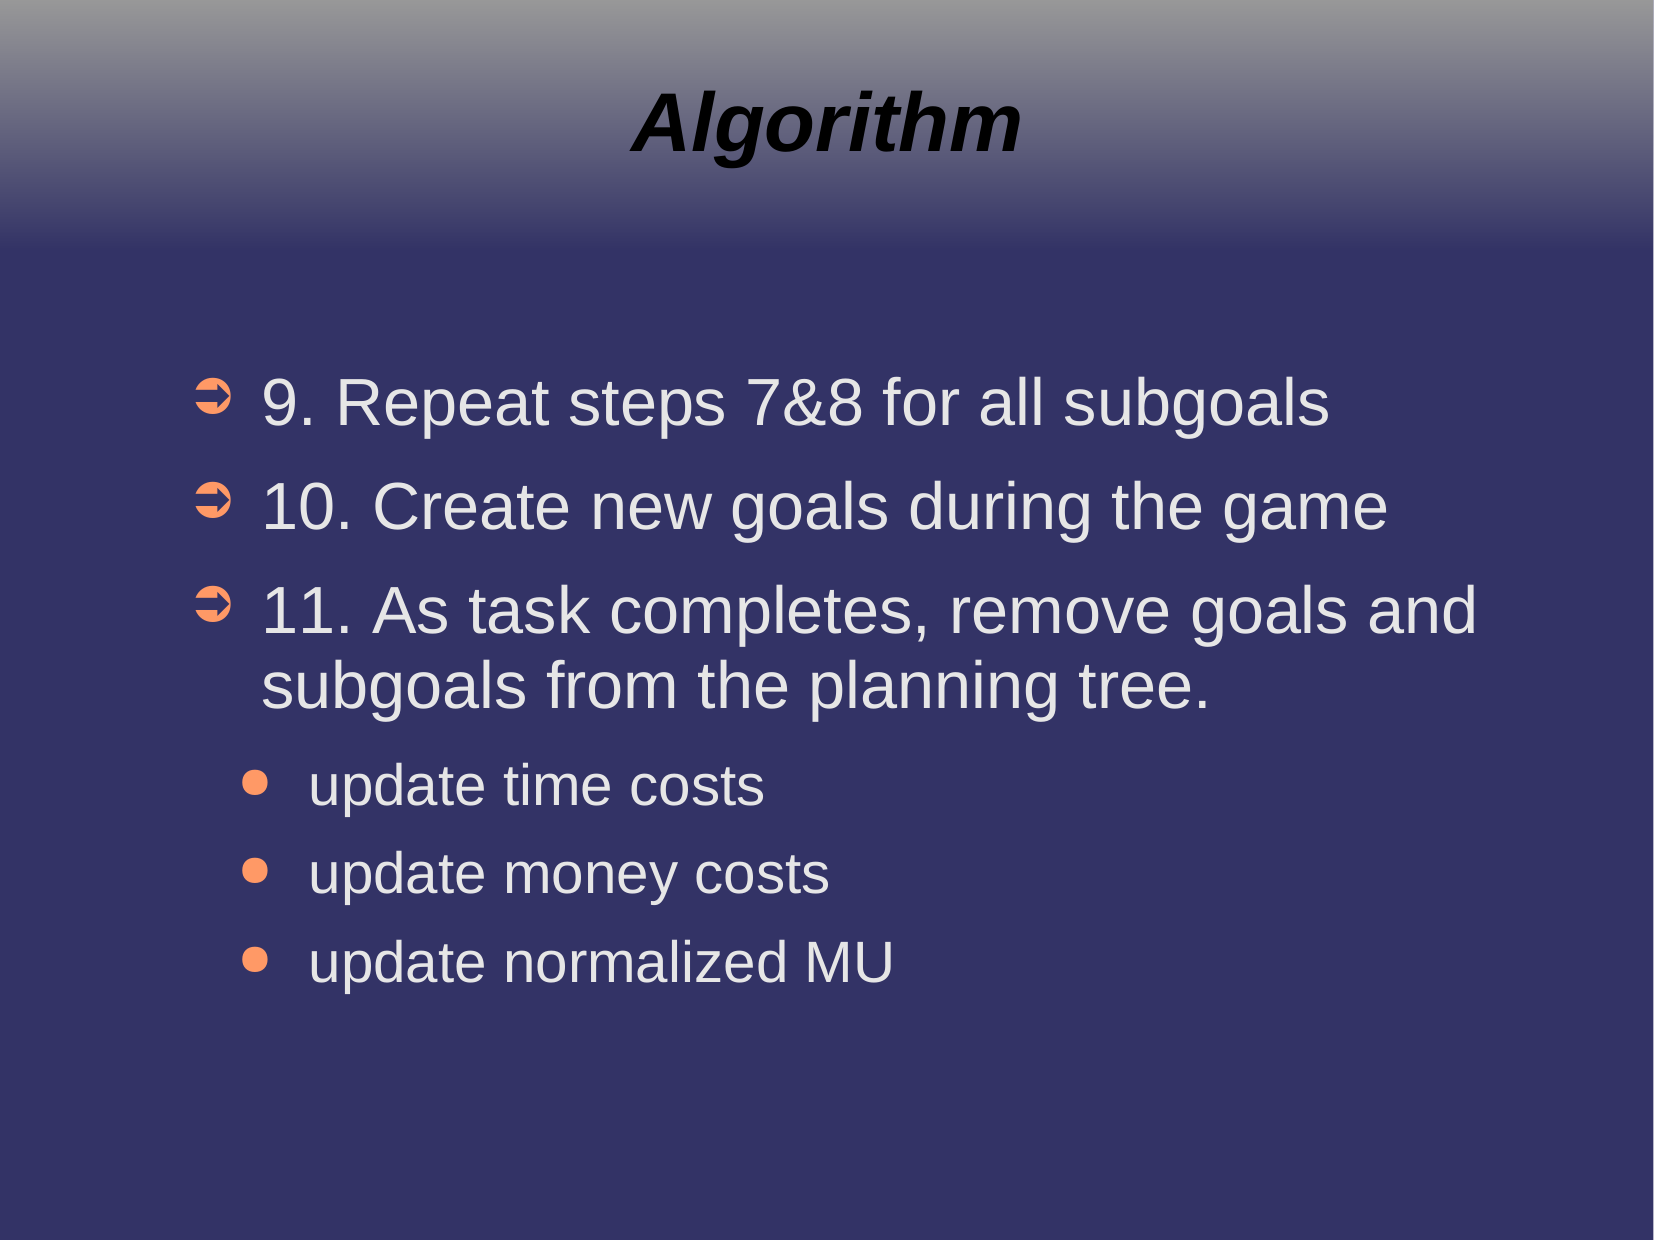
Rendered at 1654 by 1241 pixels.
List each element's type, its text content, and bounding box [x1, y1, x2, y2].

list 9. Repeat steps 7&8 for all subgoals 10. Create new goals during the game 11. As task completes, remove goals and subgoals from the planning tree. update time costs update money costs update normalized MU [178, 364, 1570, 1147]
title Algorithm [121, 19, 1534, 227]
